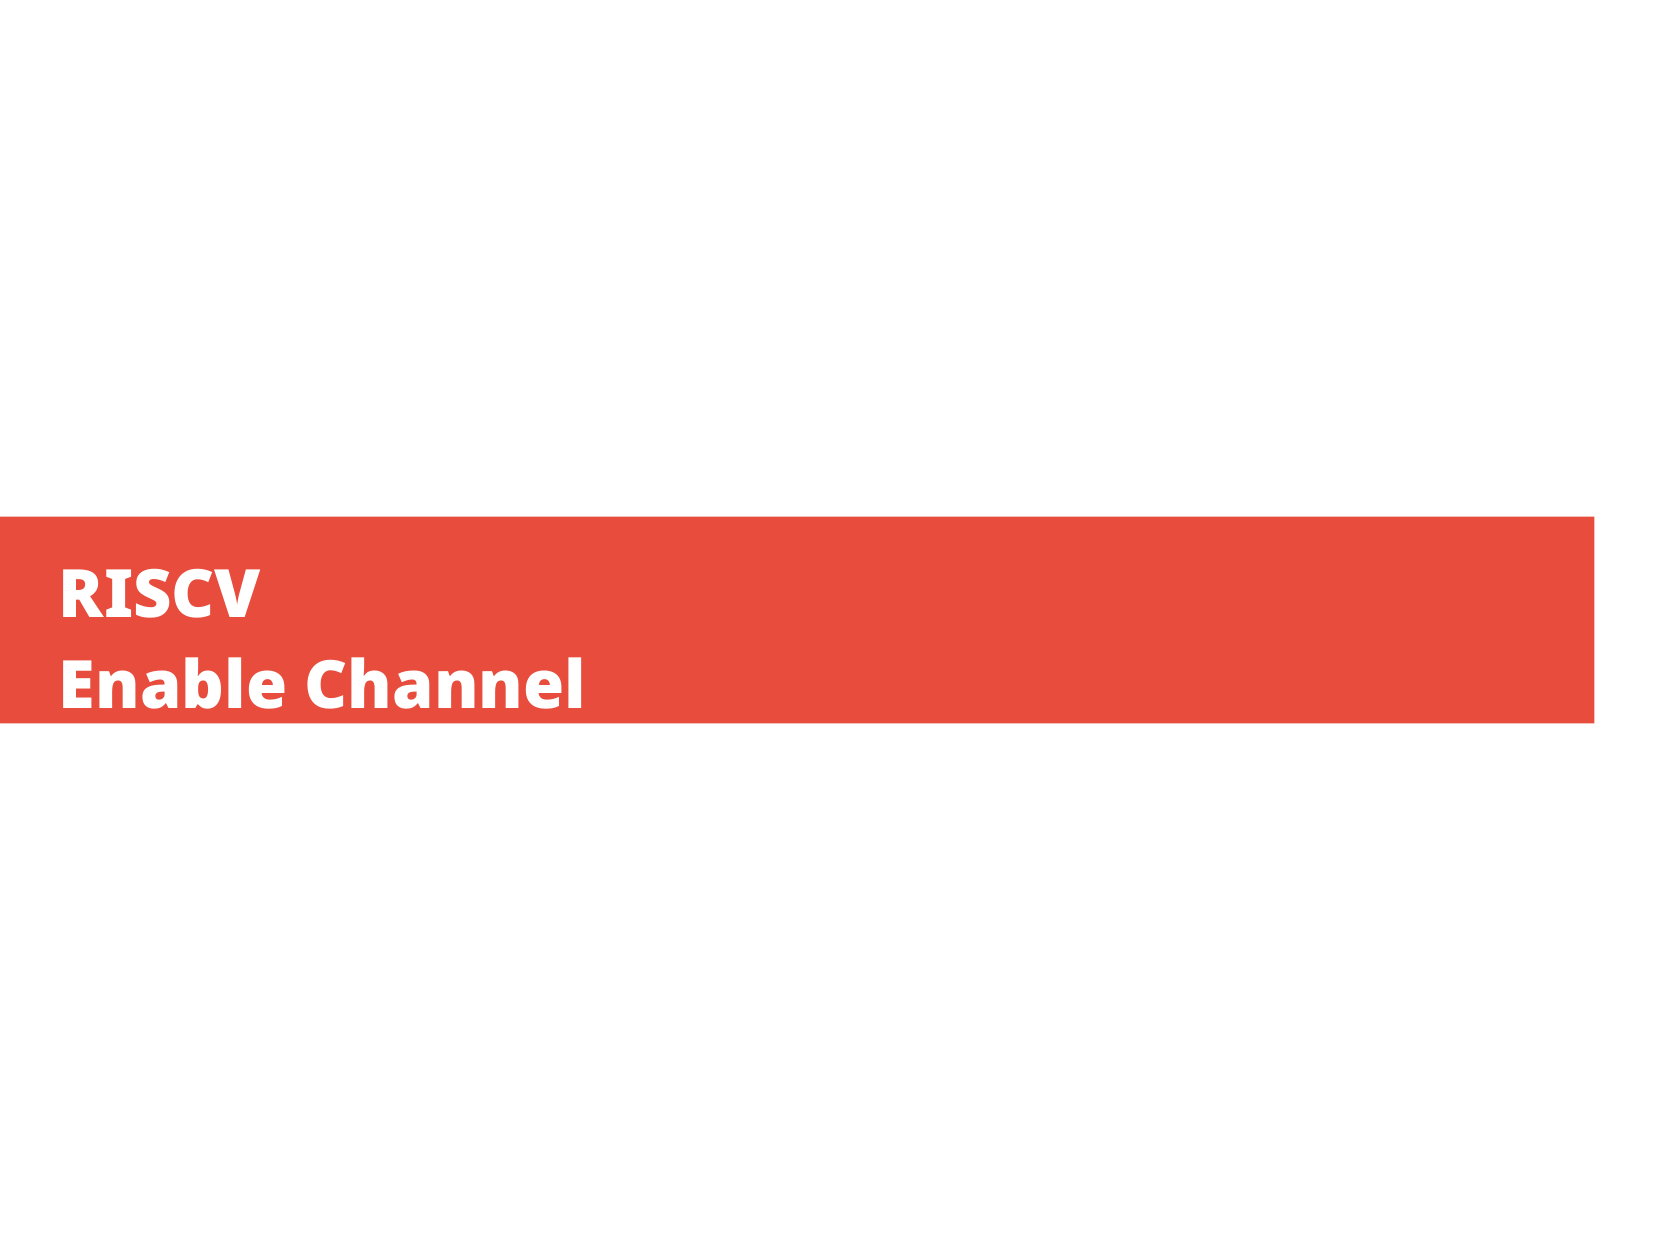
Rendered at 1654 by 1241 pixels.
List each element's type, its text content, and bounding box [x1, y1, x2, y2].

title RISCV Enable Channel [59, 546, 1595, 694]
